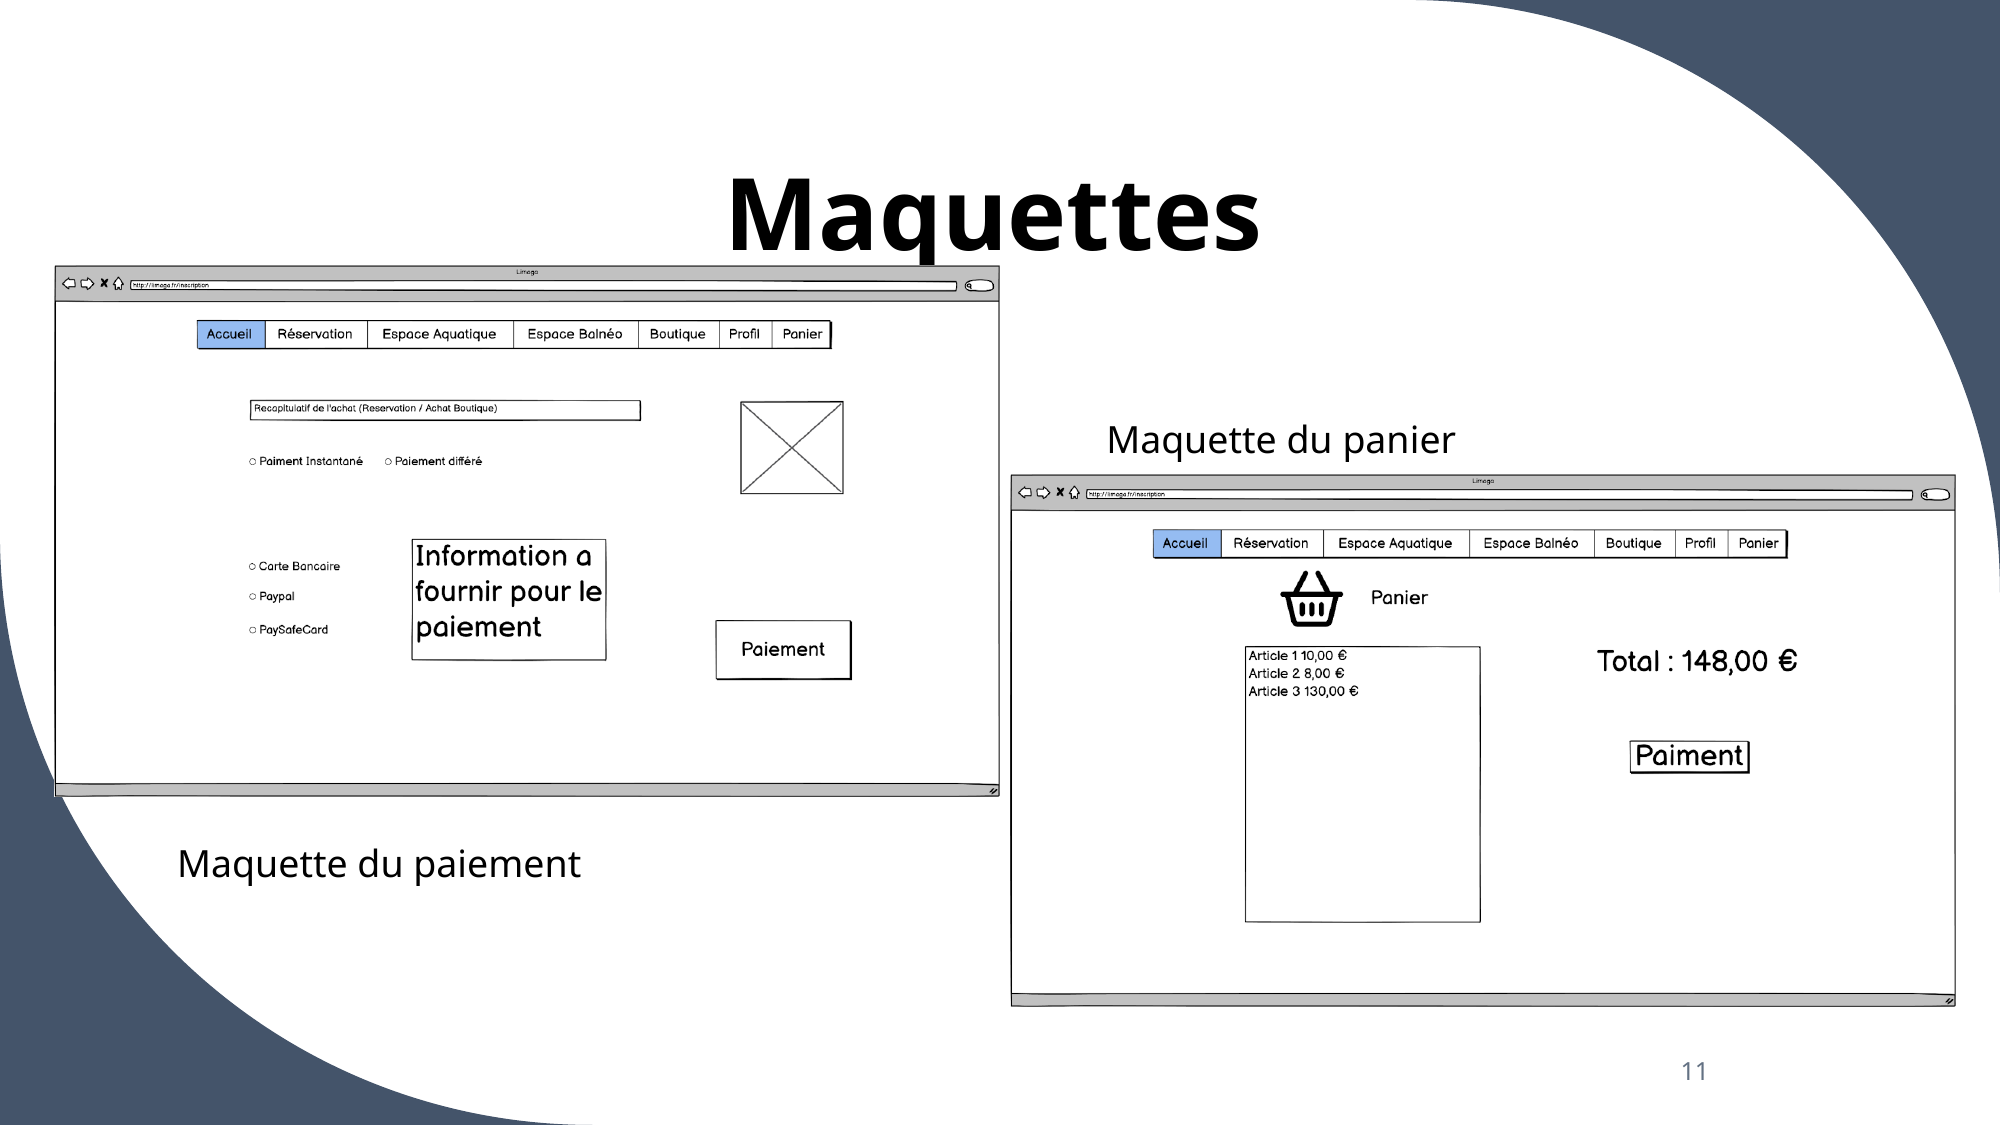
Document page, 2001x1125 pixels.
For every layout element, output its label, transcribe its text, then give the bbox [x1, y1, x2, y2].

title Maquettes [191, 62, 1796, 280]
text_box Maquette du panier [1091, 408, 1876, 470]
text_box 10 [1665, 1042, 1938, 1103]
text_box Maquette du paiement [161, 832, 946, 893]
picture [54, 265, 1000, 797]
picture [1010, 474, 1956, 1007]
